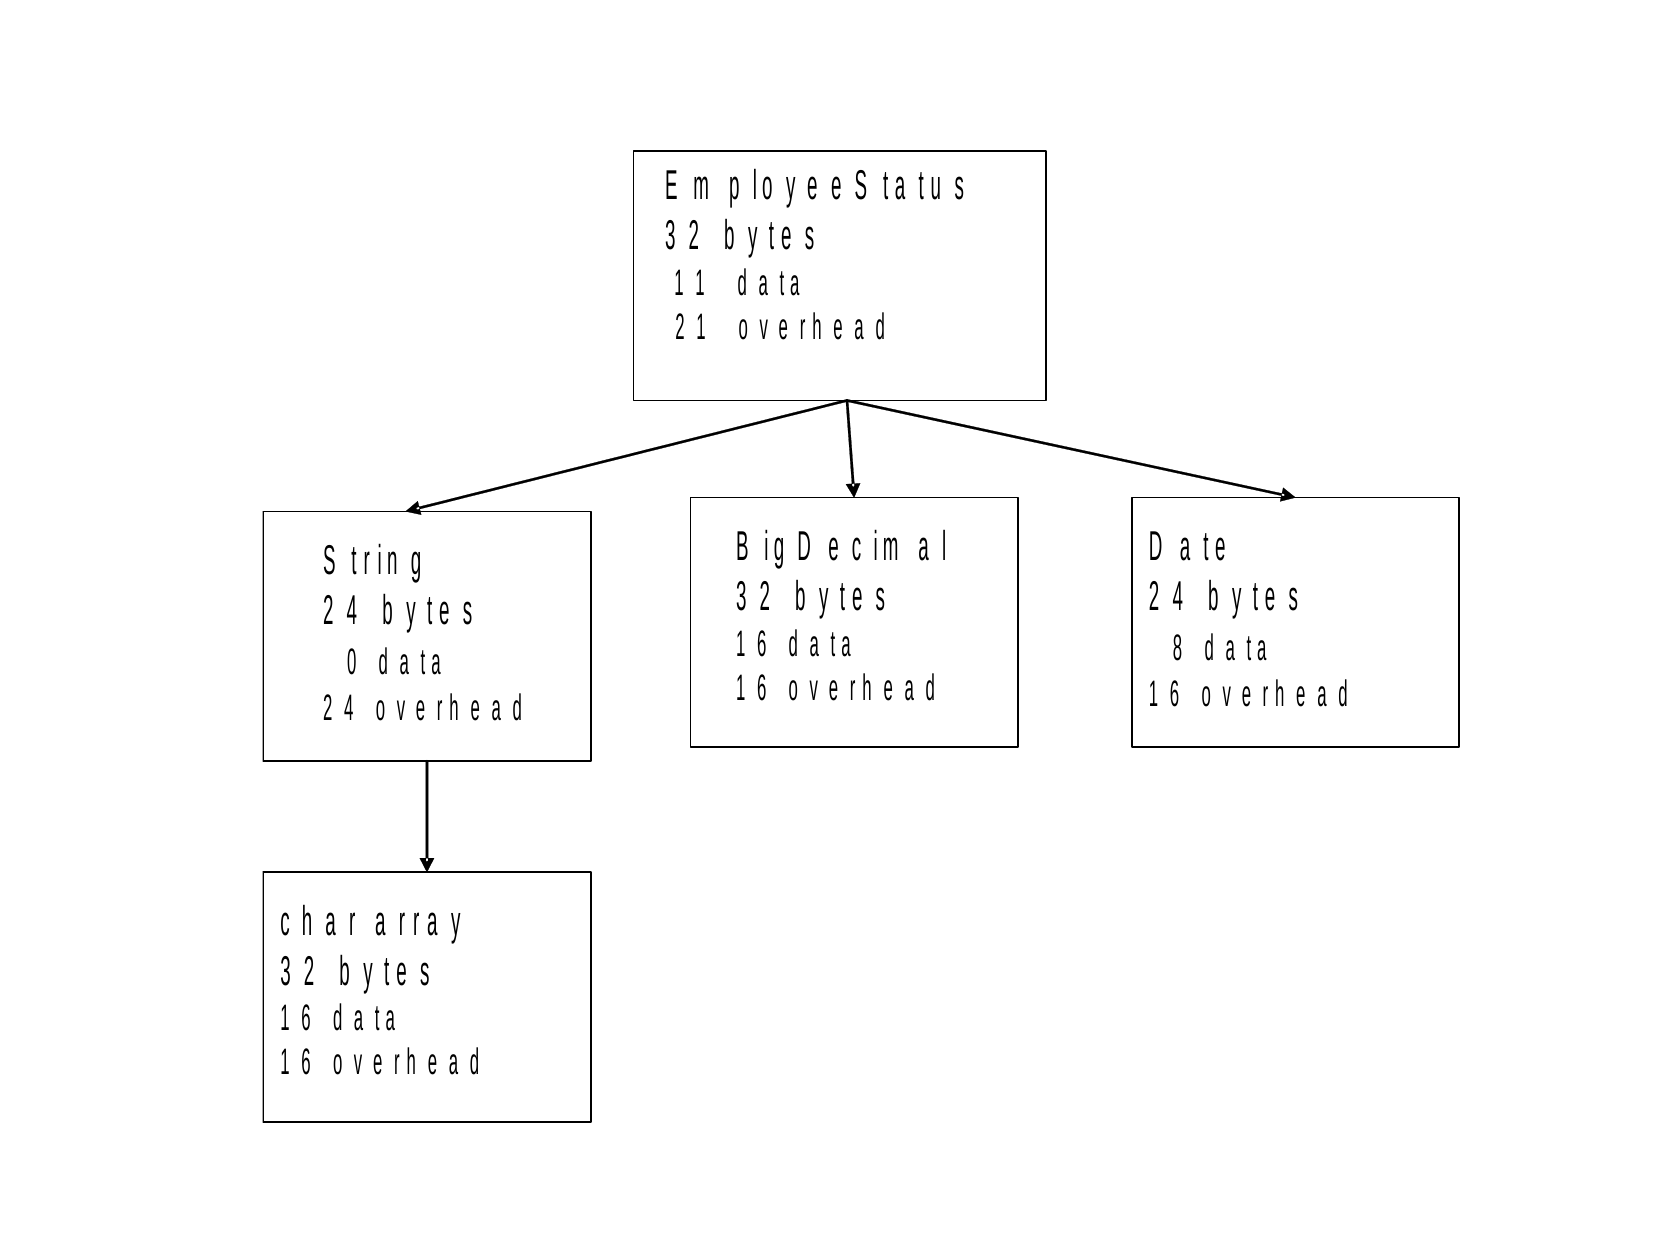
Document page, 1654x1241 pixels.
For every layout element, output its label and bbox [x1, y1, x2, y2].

picture [262, 150, 1463, 1126]
